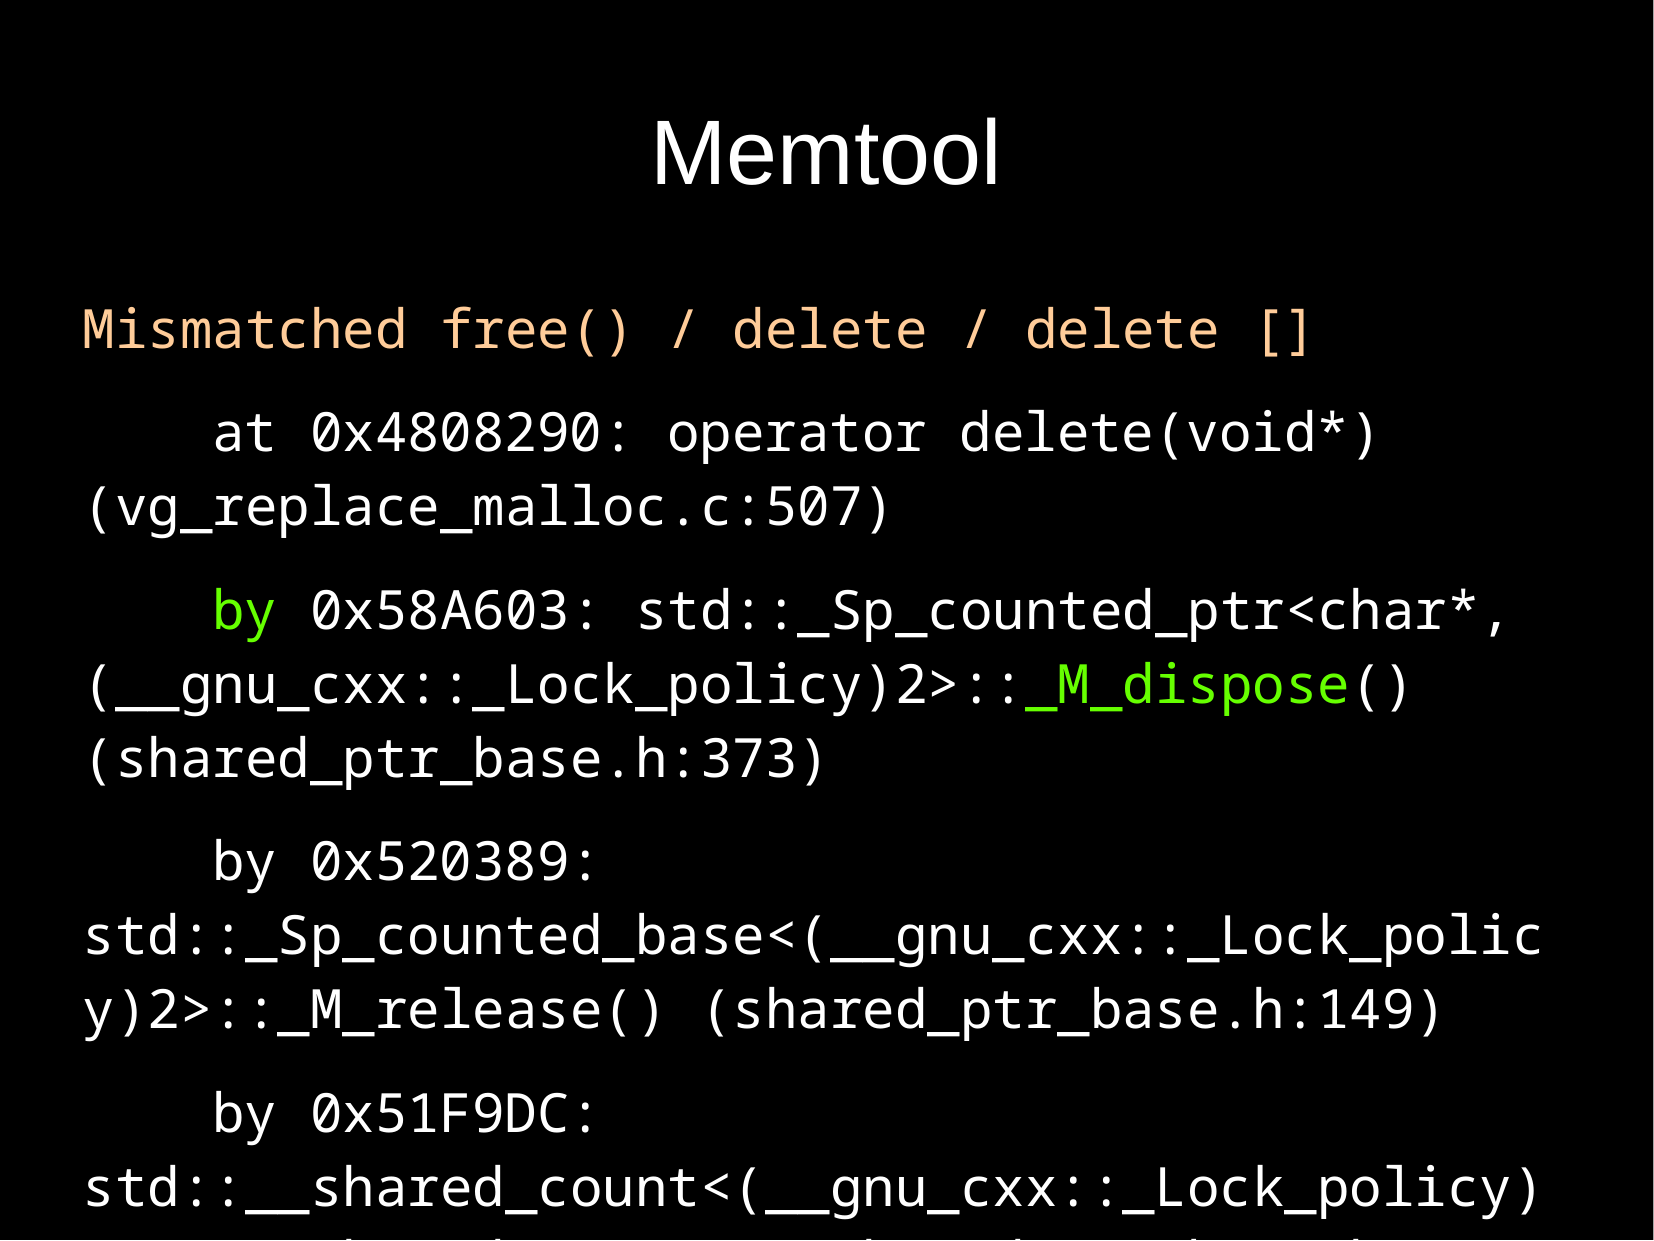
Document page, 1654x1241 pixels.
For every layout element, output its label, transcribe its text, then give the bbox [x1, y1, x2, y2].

list Mismatched free() / delete / delete [] at 0x4808290: operator delete(void*) (vg_replace_malloc.c:507) by 0x58A603: std::_Sp_counted_ptr<char*, (__gnu_cxx::_Lock_policy)2>::_M_dispose() (shared_ptr_base.h:373) by 0x520389: std::_Sp_counted_base<(__gnu_cxx::_Lock_policy)2>::_M_release() (shared_ptr_base.h:149) by 0x51F9DC: std::__shared_count<(__gnu_cxx::_Lock_policy)2>::~__shared_count() (shared_ptr_base.h:666) [82, 290, 1571, 1231]
title Memtool [82, 49, 1571, 257]
